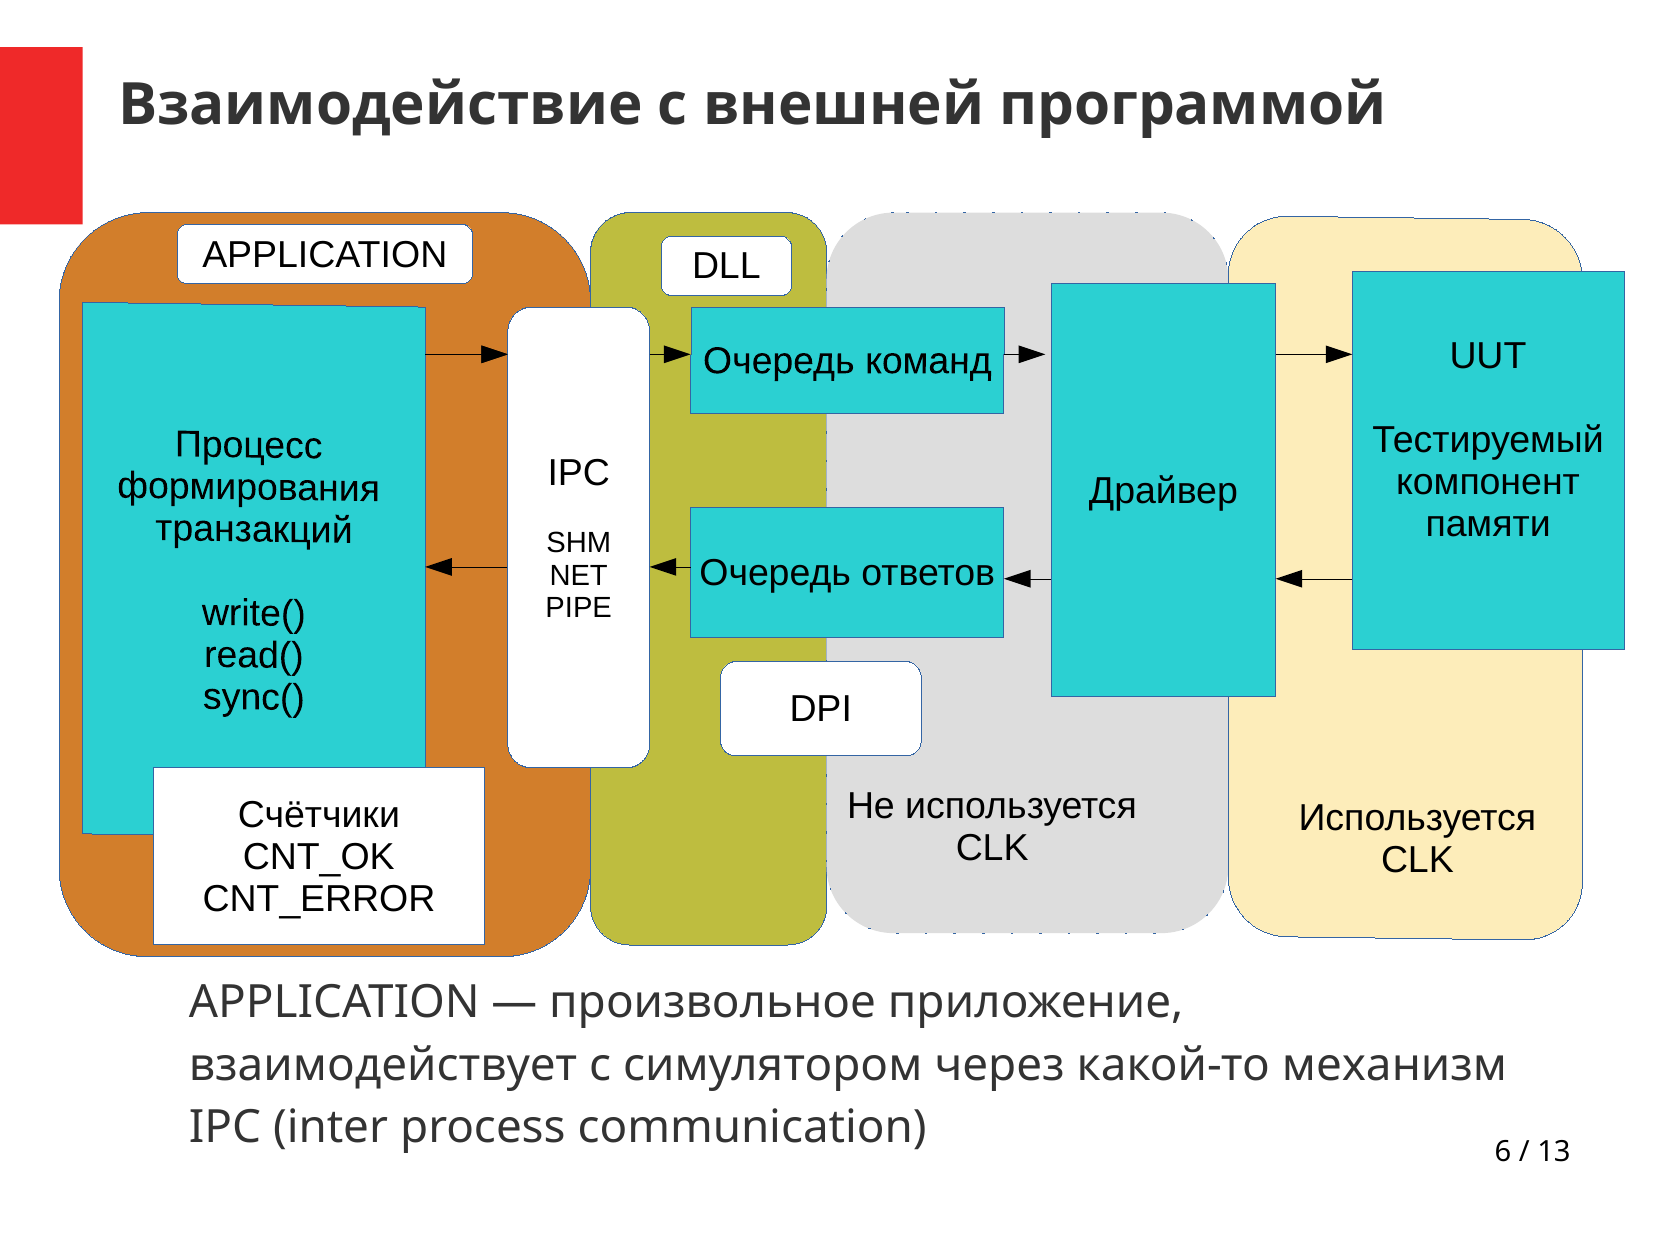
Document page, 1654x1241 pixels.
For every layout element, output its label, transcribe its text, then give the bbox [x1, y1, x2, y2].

text_box Не используется CLK [874, 767, 1111, 886]
text_box APPLICATION [177, 224, 473, 284]
text_box DPI [720, 661, 922, 756]
text_box Очередь ответов [690, 507, 1004, 638]
text_box [59, 212, 1583, 957]
text_box Драйвер [1051, 283, 1276, 697]
text_box Счётчики CNT_OK CNT_ERROR [153, 767, 485, 945]
text_box IPC SHM NET PIPE [507, 307, 650, 768]
title Взаимодействие с внешней программой [118, 49, 1571, 154]
text_box UUT Тестируемый компонент памяти [1352, 271, 1625, 650]
text_box [1276, 355, 1352, 579]
text_box DLL [661, 236, 792, 296]
text_box Очередь команд [690, 307, 1005, 414]
text_box Используется CLK [1299, 779, 1536, 898]
text_box Процесс формирования транзакций write() read() sync() [82, 302, 426, 835]
list APPLICATION — произвольное приложение, взаимодействует с симулятором через какой-то механизм IPC (inter process communication) [118, 968, 1536, 1198]
text_box [426, 355, 507, 567]
